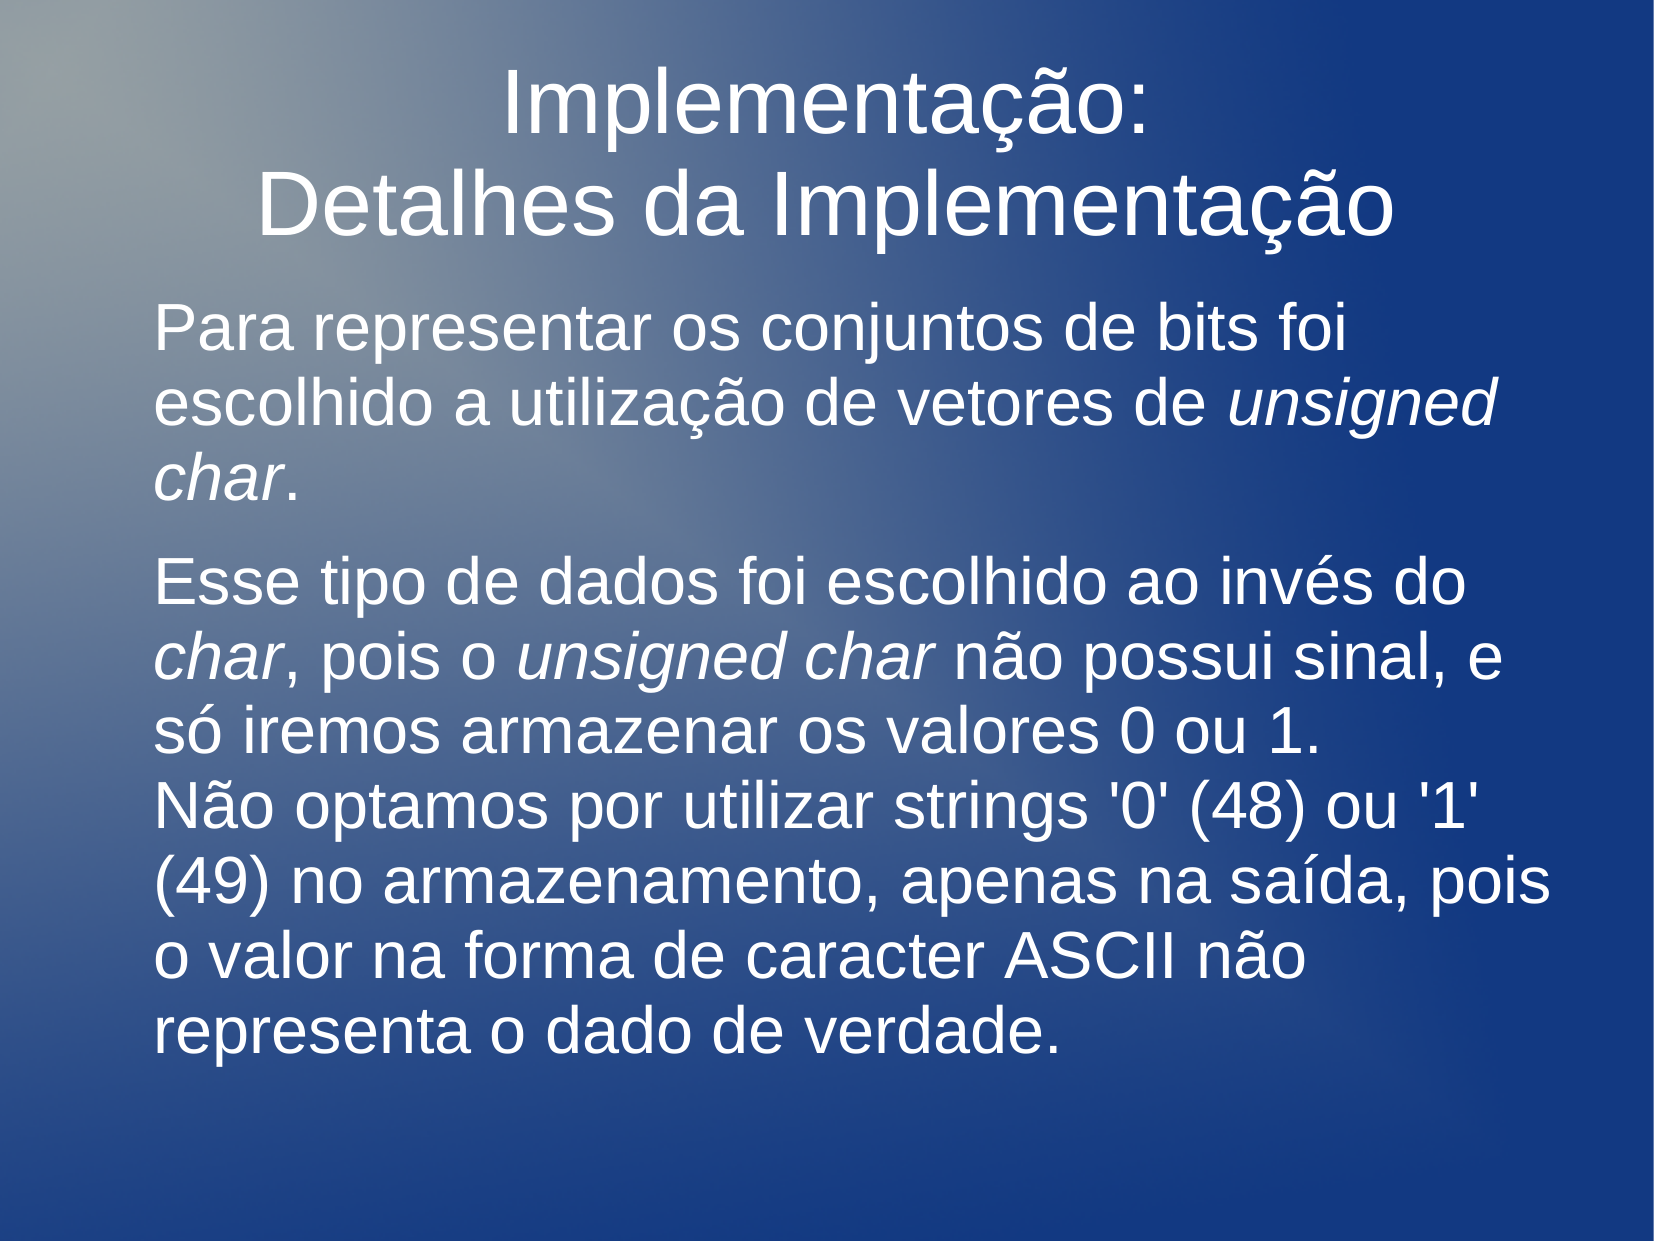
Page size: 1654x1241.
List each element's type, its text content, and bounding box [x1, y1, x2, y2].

picture [0, 0, 1654, 1241]
list Para representar os conjuntos de bits foi escolhido a utilização de vetores de unsigned char. Esse tipo de dados foi escolhido ao invés do char, pois o unsigned char não possui sinal, e só iremos armazenar os valores 0 ou 1. Não optamos por utilizar strings '0' (48) ou '1' (49) no armazenamento, apenas na saída, pois o valor na forma de caracter ASCII não representa o dado de verdade. [82, 290, 1571, 1068]
title Implementação: Detalhes da Implementação [82, 49, 1571, 257]
